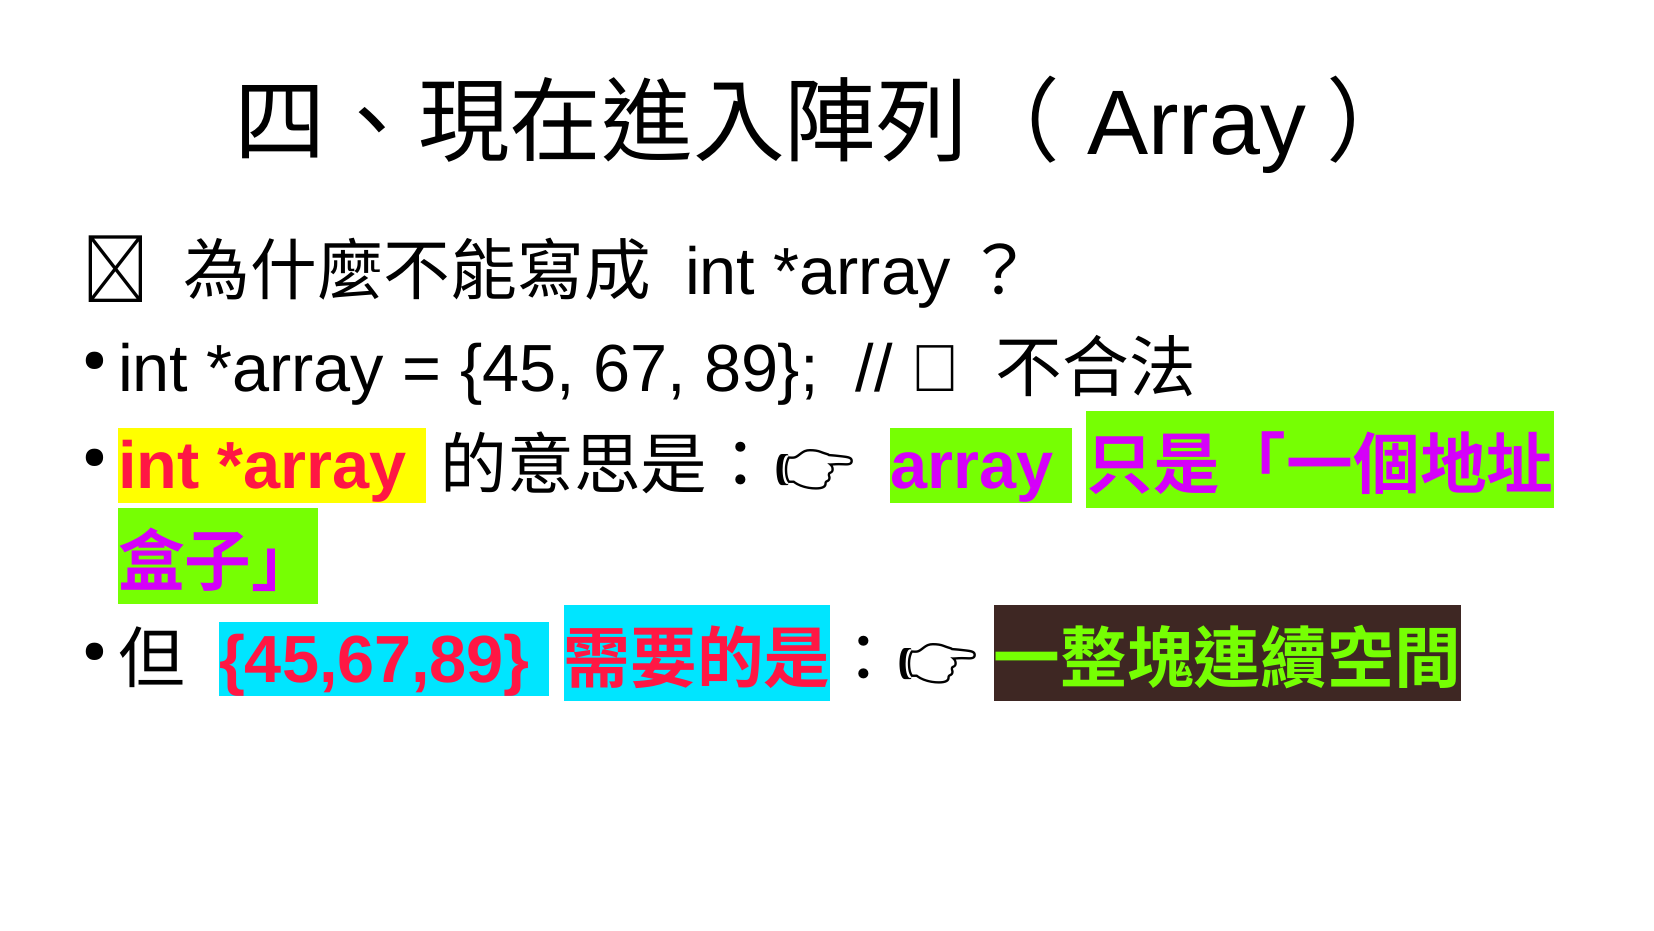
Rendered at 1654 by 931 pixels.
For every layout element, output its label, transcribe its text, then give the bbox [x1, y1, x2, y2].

subtitle 🔹 為什麼不能寫成 int *array？ int *array = {45, 67, 89}; // ❌ 不合法 int *array 的意思是：👉 array 只是「一個地址盒子」 但 {45,67,89} 需要的是：👉 一整塊連續空間 [82, 217, 1571, 758]
title 四、現在進入陣列（Array） [82, 37, 1571, 193]
